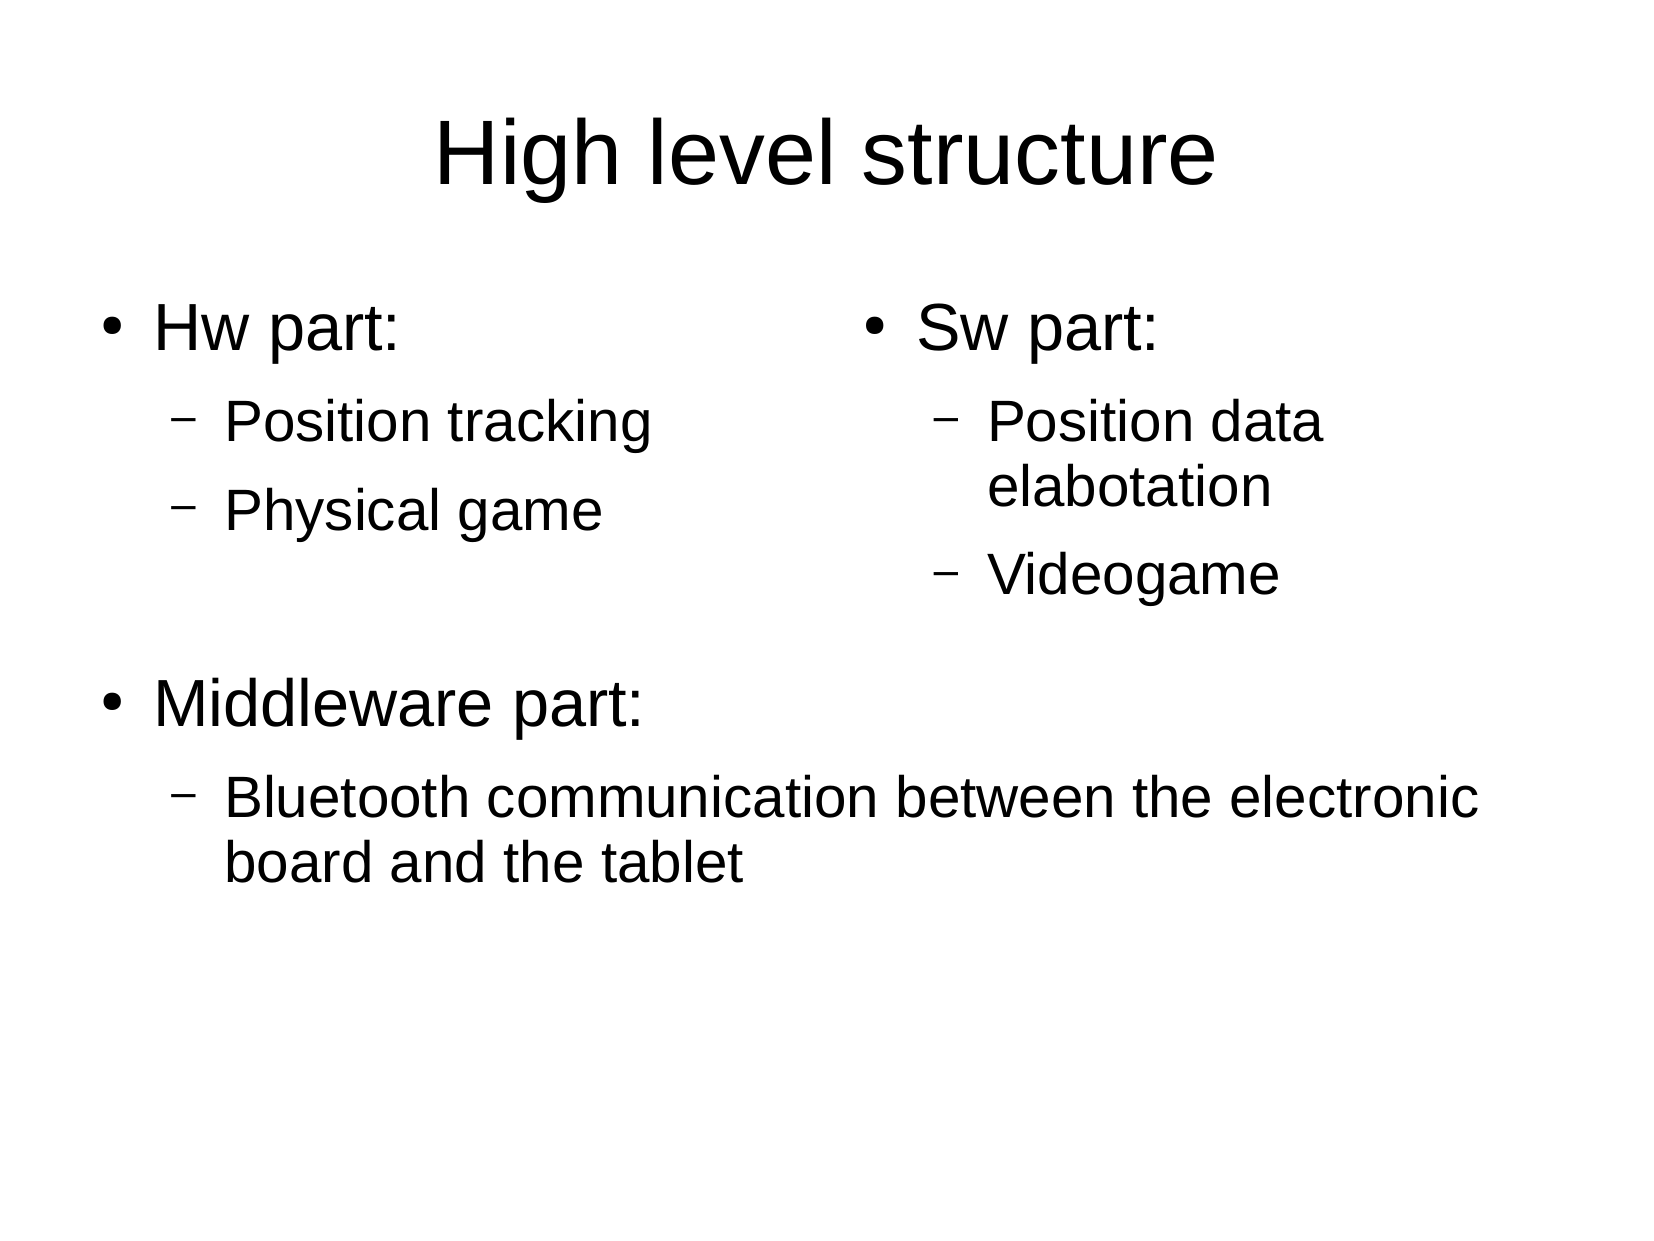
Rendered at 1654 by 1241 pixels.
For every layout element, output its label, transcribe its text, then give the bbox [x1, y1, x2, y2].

list Hw part: Position tracking Physical game [82, 290, 809, 634]
list Sw part: Position data elabotation Videogame [845, 290, 1572, 634]
title High level structure [82, 49, 1571, 257]
list Middleware part: Bluetooth communication between the electronic board and the tablet [82, 665, 1571, 1009]
